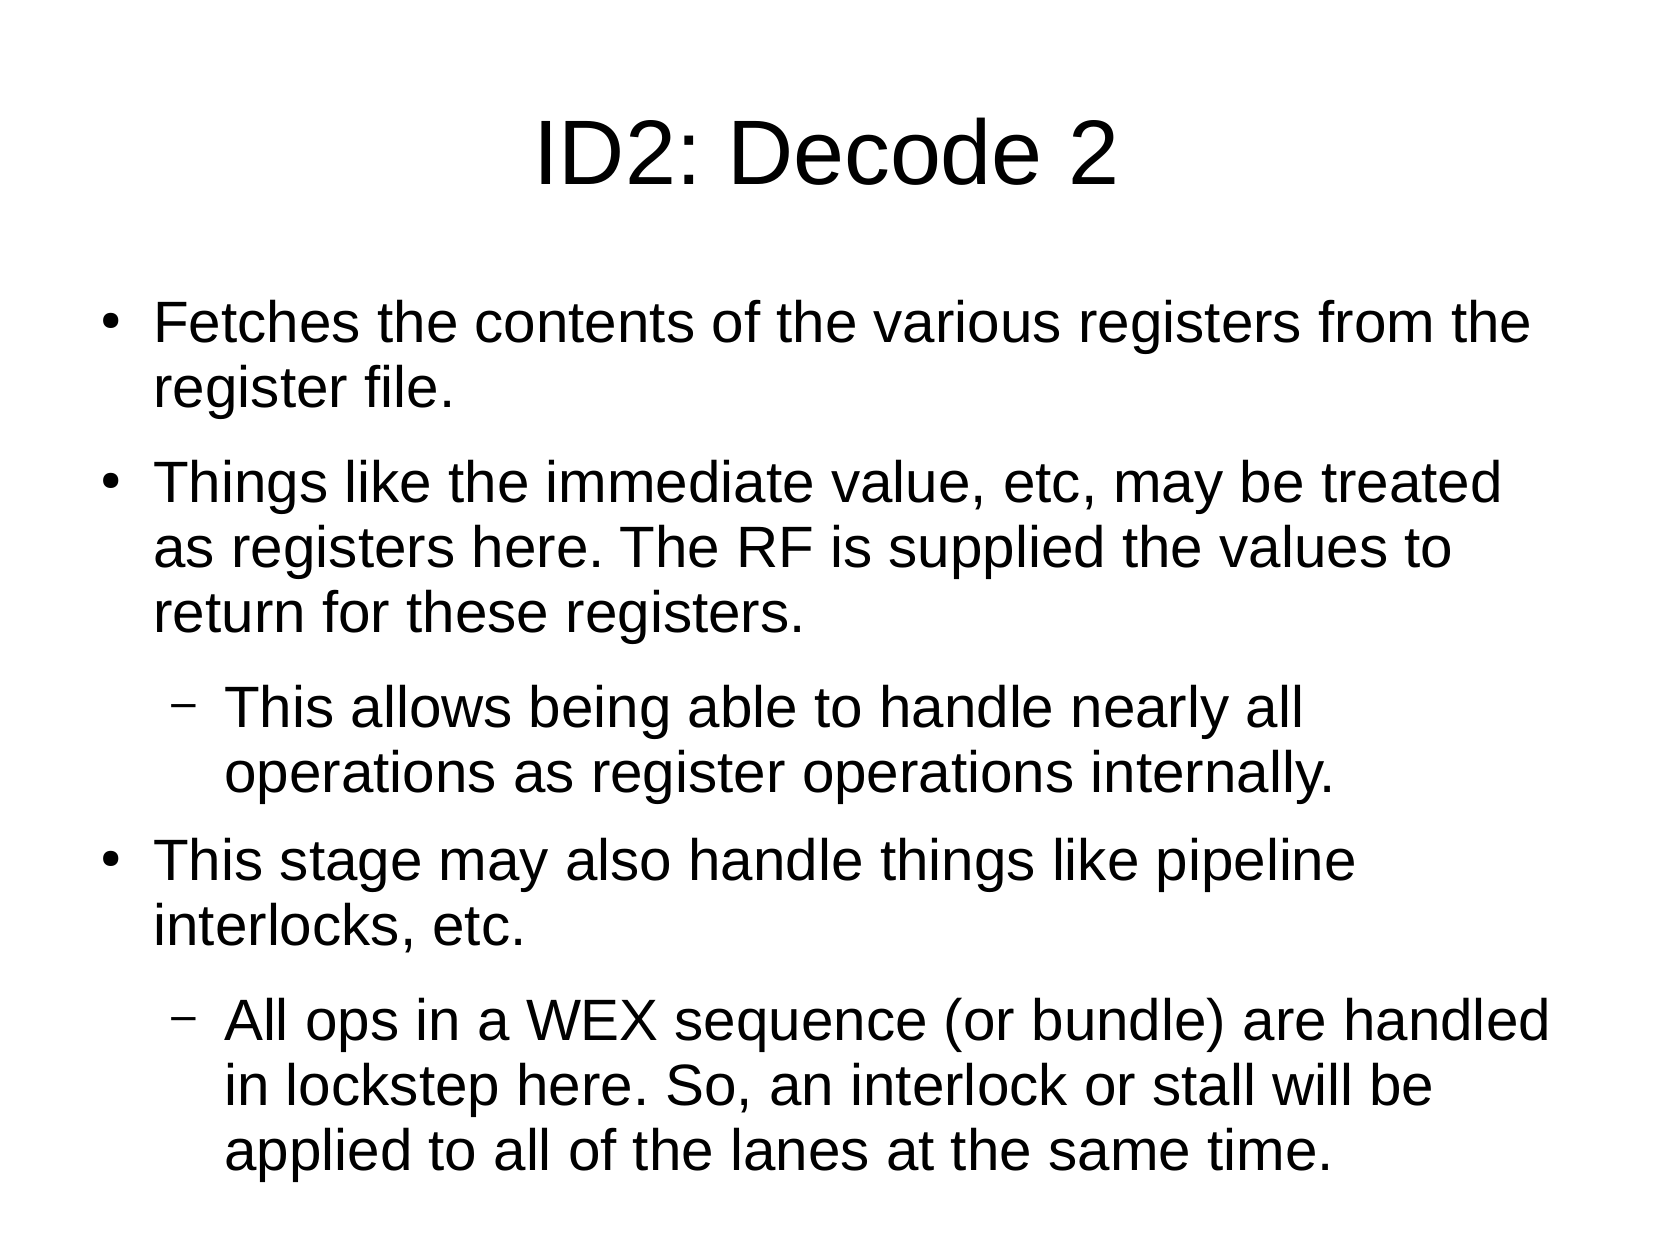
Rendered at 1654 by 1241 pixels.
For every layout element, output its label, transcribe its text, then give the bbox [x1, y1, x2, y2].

title ID2: Decode 2 [82, 49, 1571, 257]
list Fetches the contents of the various registers from the register file. Things like the immediate value, etc, may be treated as registers here. The RF is supplied the values to return for these registers. This allows being able to handle nearly all operations as register operations internally. This stage may also handle things like pipeline interlocks, etc. All ops in a WEX sequence (or bundle) are handled in lockstep here. So, an interlock or stall will be applied to all of the lanes at the same time. [82, 290, 1571, 1180]
